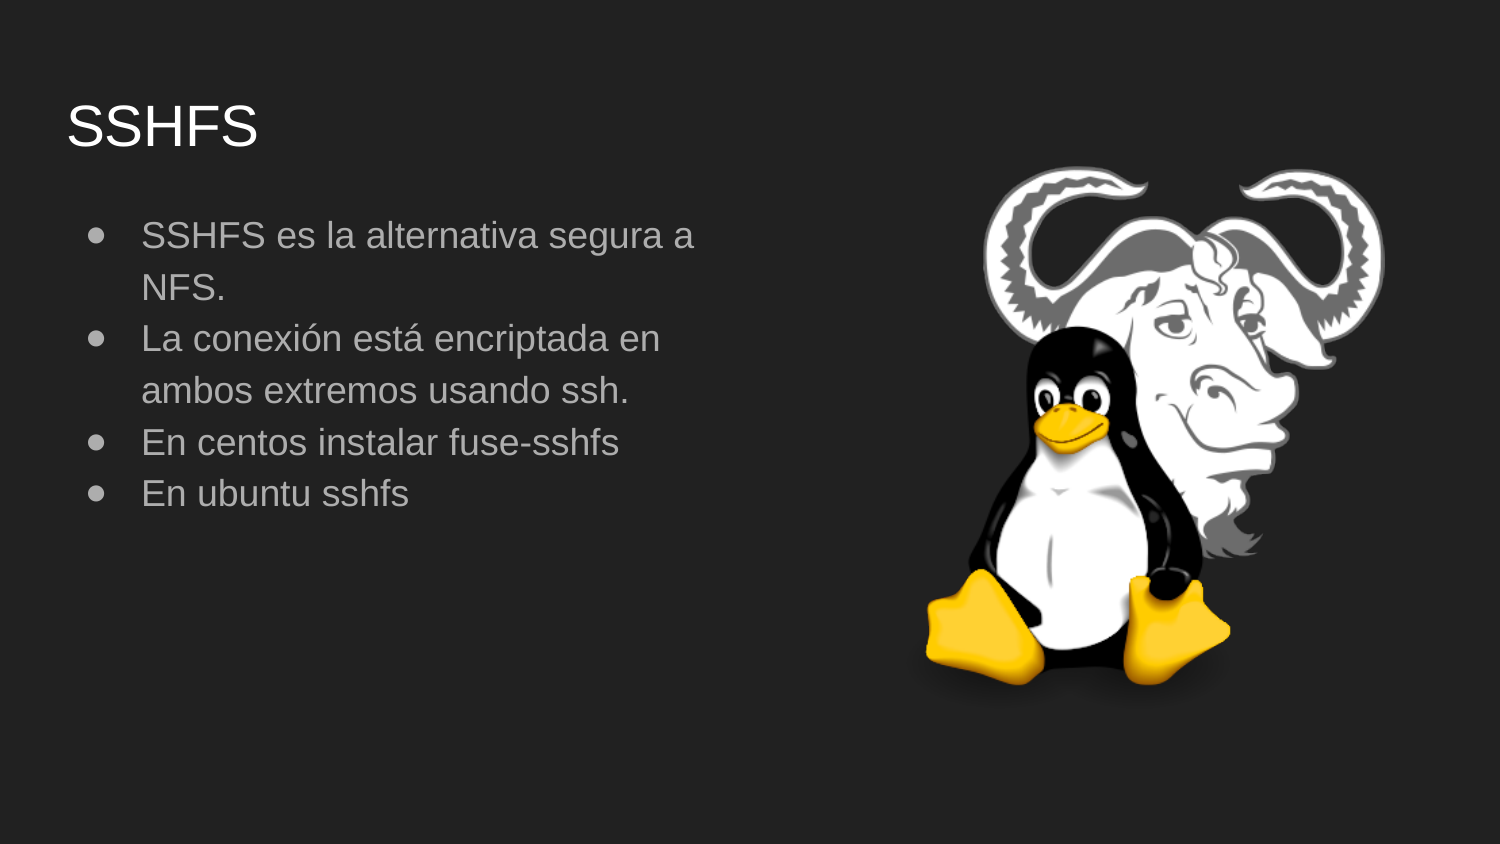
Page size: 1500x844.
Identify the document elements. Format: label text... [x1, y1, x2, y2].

title SSHFS [51, 72, 1449, 167]
picture [906, 166, 1385, 710]
list SSHFS es la alternativa segura a NFS. La conexión está encriptada en ambos extremos usando ssh. En centos instalar fuse-sshfs En ubuntu sshfs [51, 189, 750, 750]
